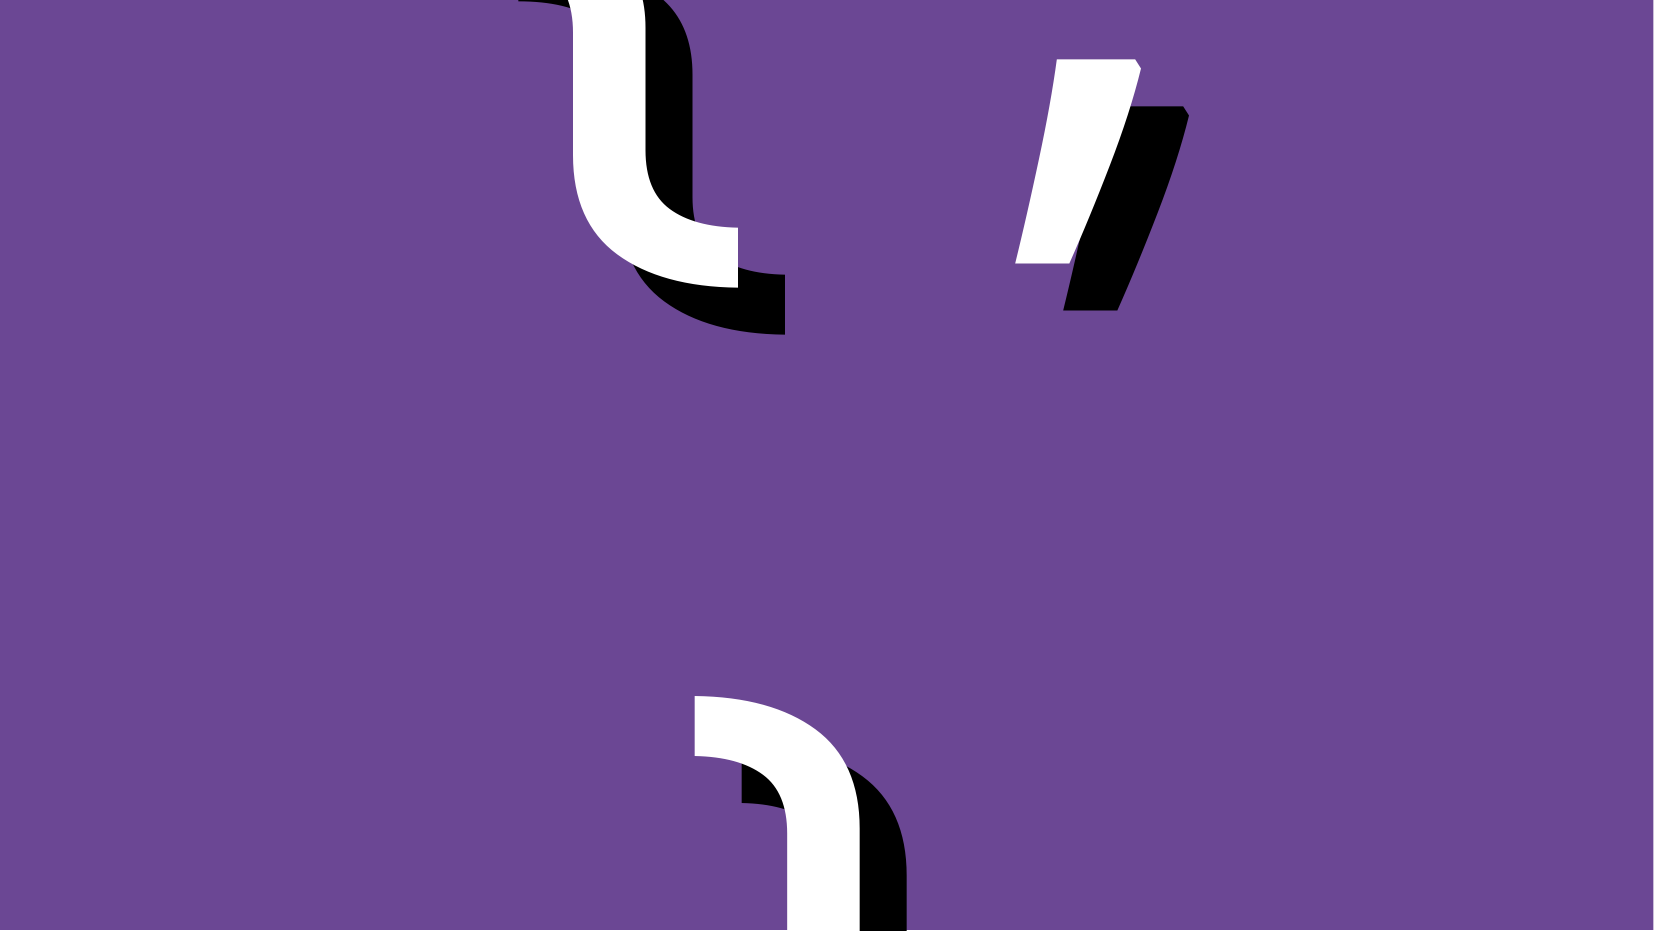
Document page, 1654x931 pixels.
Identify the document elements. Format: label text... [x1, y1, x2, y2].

subtitle { , } [238, 0, 1415, 868]
